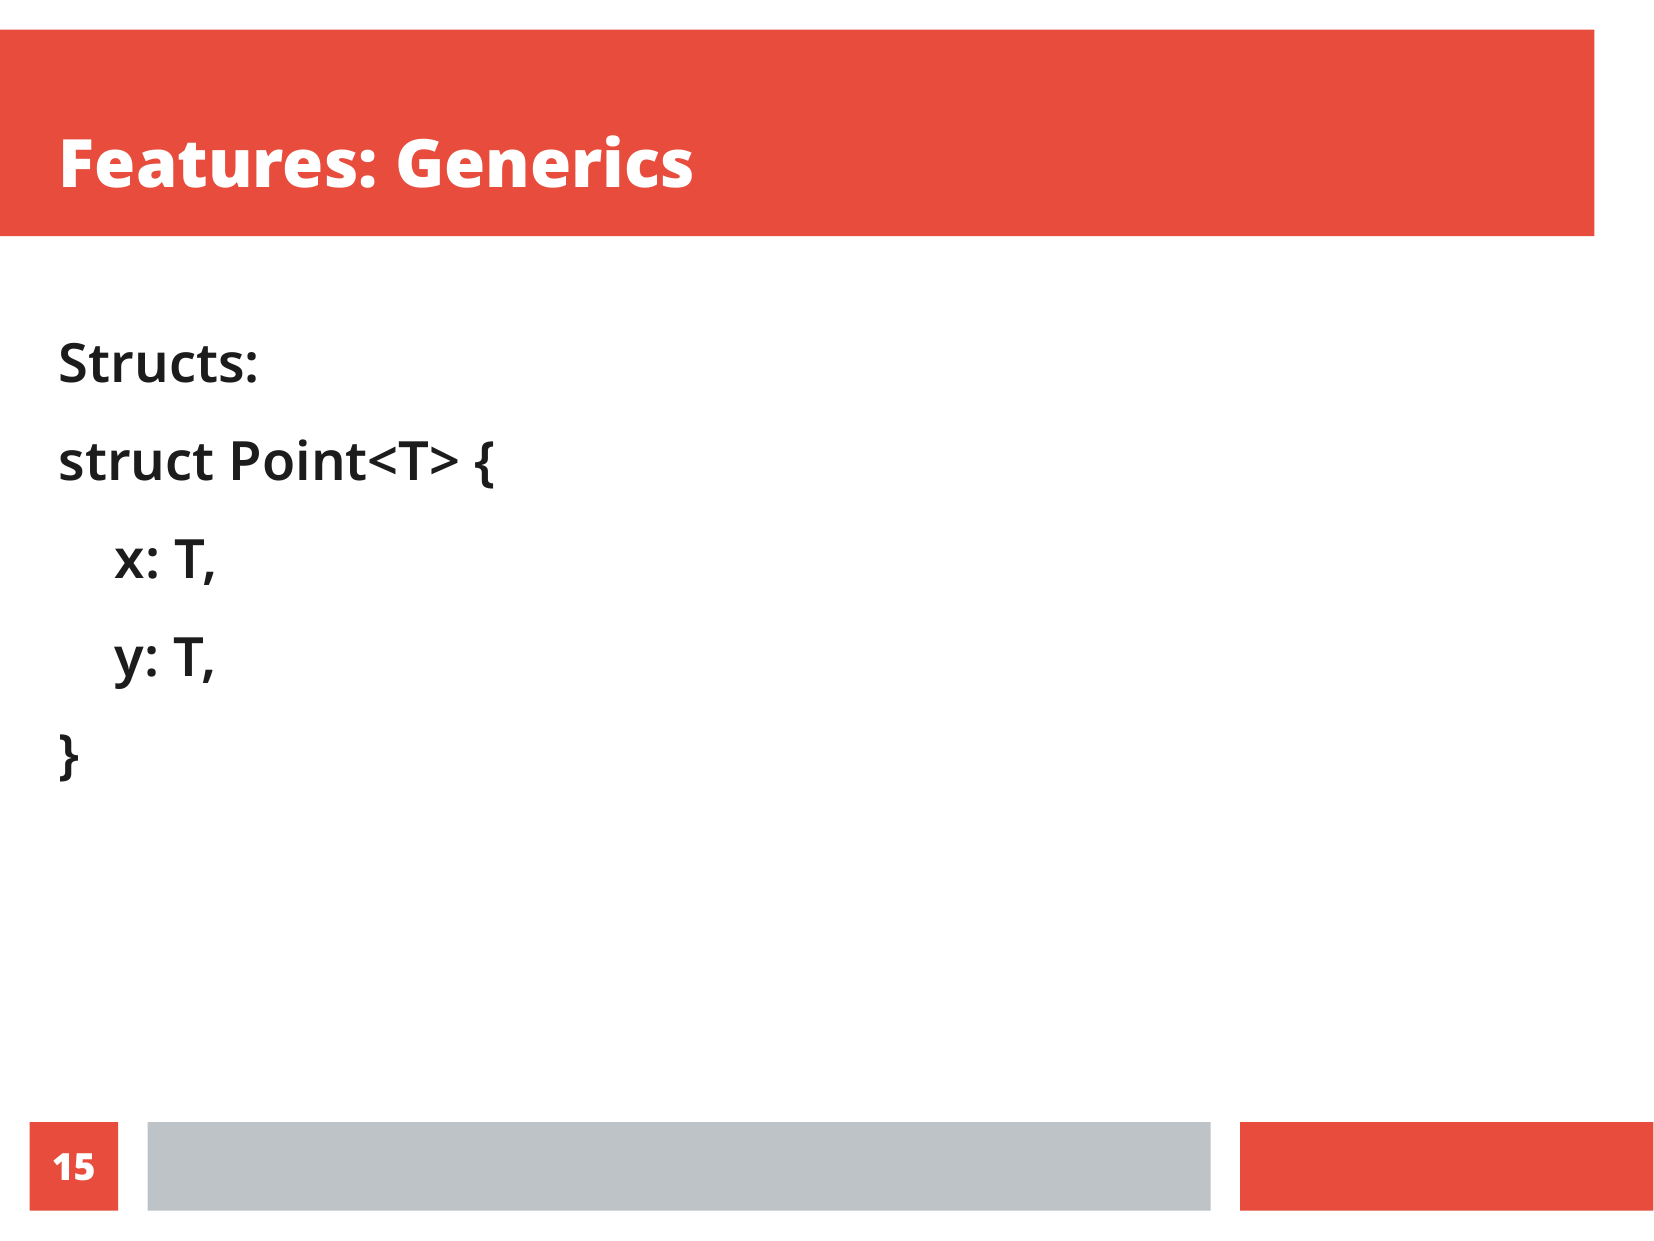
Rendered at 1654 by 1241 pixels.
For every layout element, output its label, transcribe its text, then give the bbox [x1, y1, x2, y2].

title Features: Generics [59, 59, 1595, 207]
list Structs: struct Point<T> { x: T, y: T, } [59, 324, 1565, 1093]
